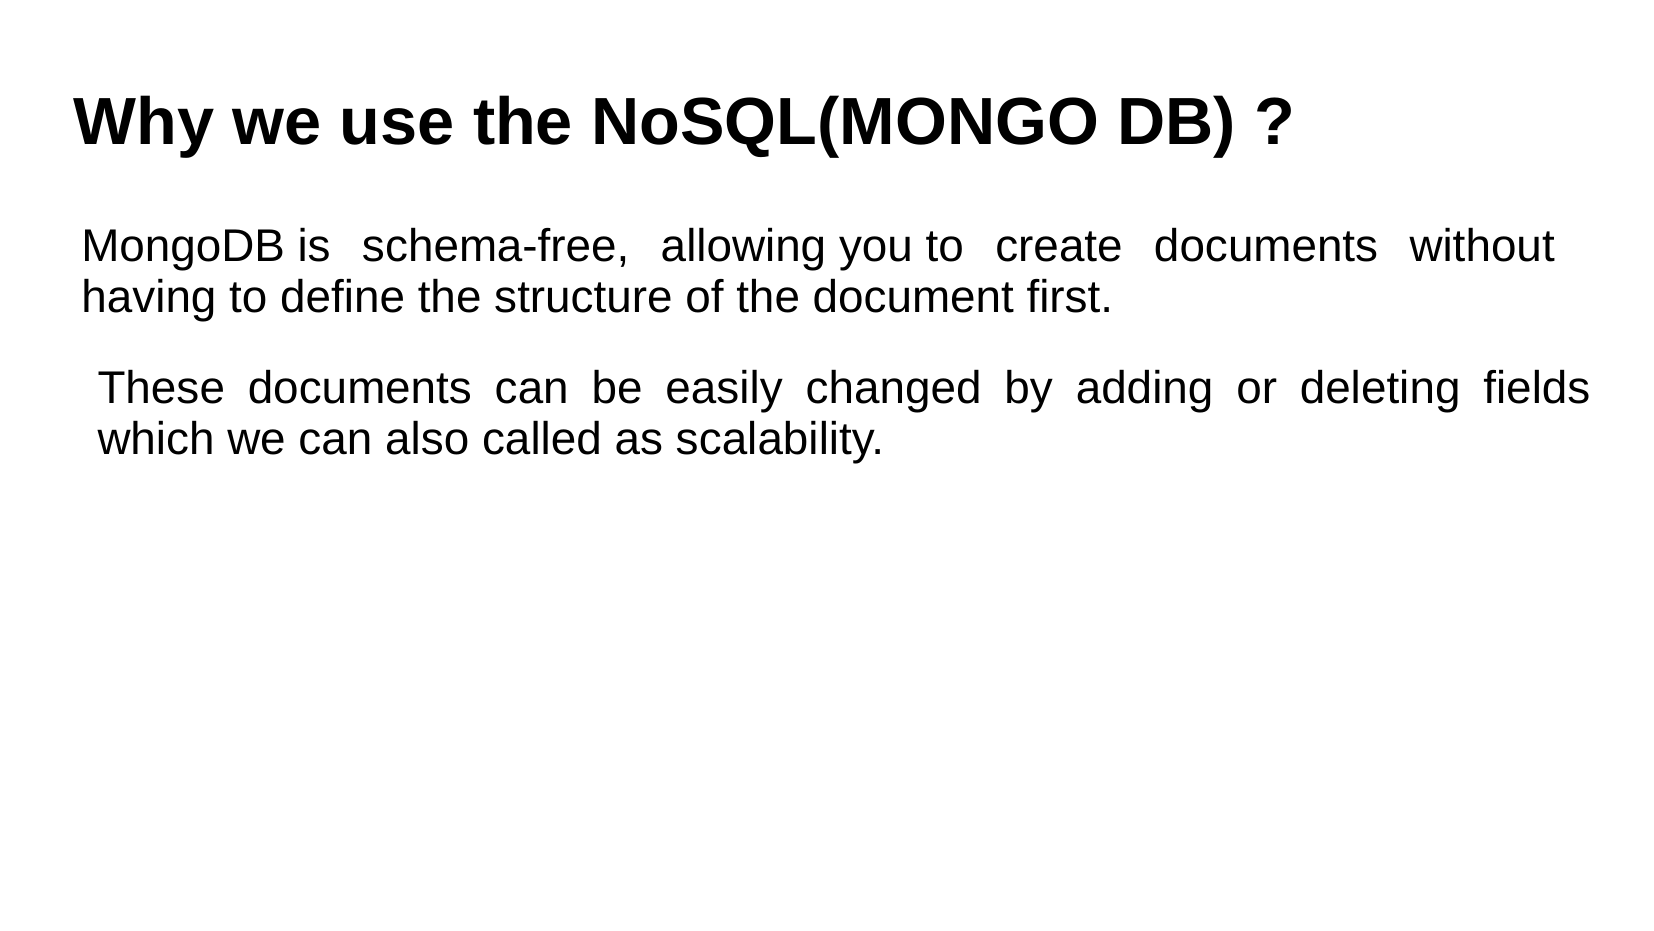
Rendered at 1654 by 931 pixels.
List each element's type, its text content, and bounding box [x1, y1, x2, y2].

text_box MongoDB is schema-free, allowing you to create documents without having to define the structure of the document first. [66, 212, 1571, 355]
title Why we use the NoSQL(MONGO DB) ? [35, 19, 1335, 225]
text_box These documents can be easily changed by adding or deleting fields which we can also called as scalability. [82, 354, 1607, 488]
